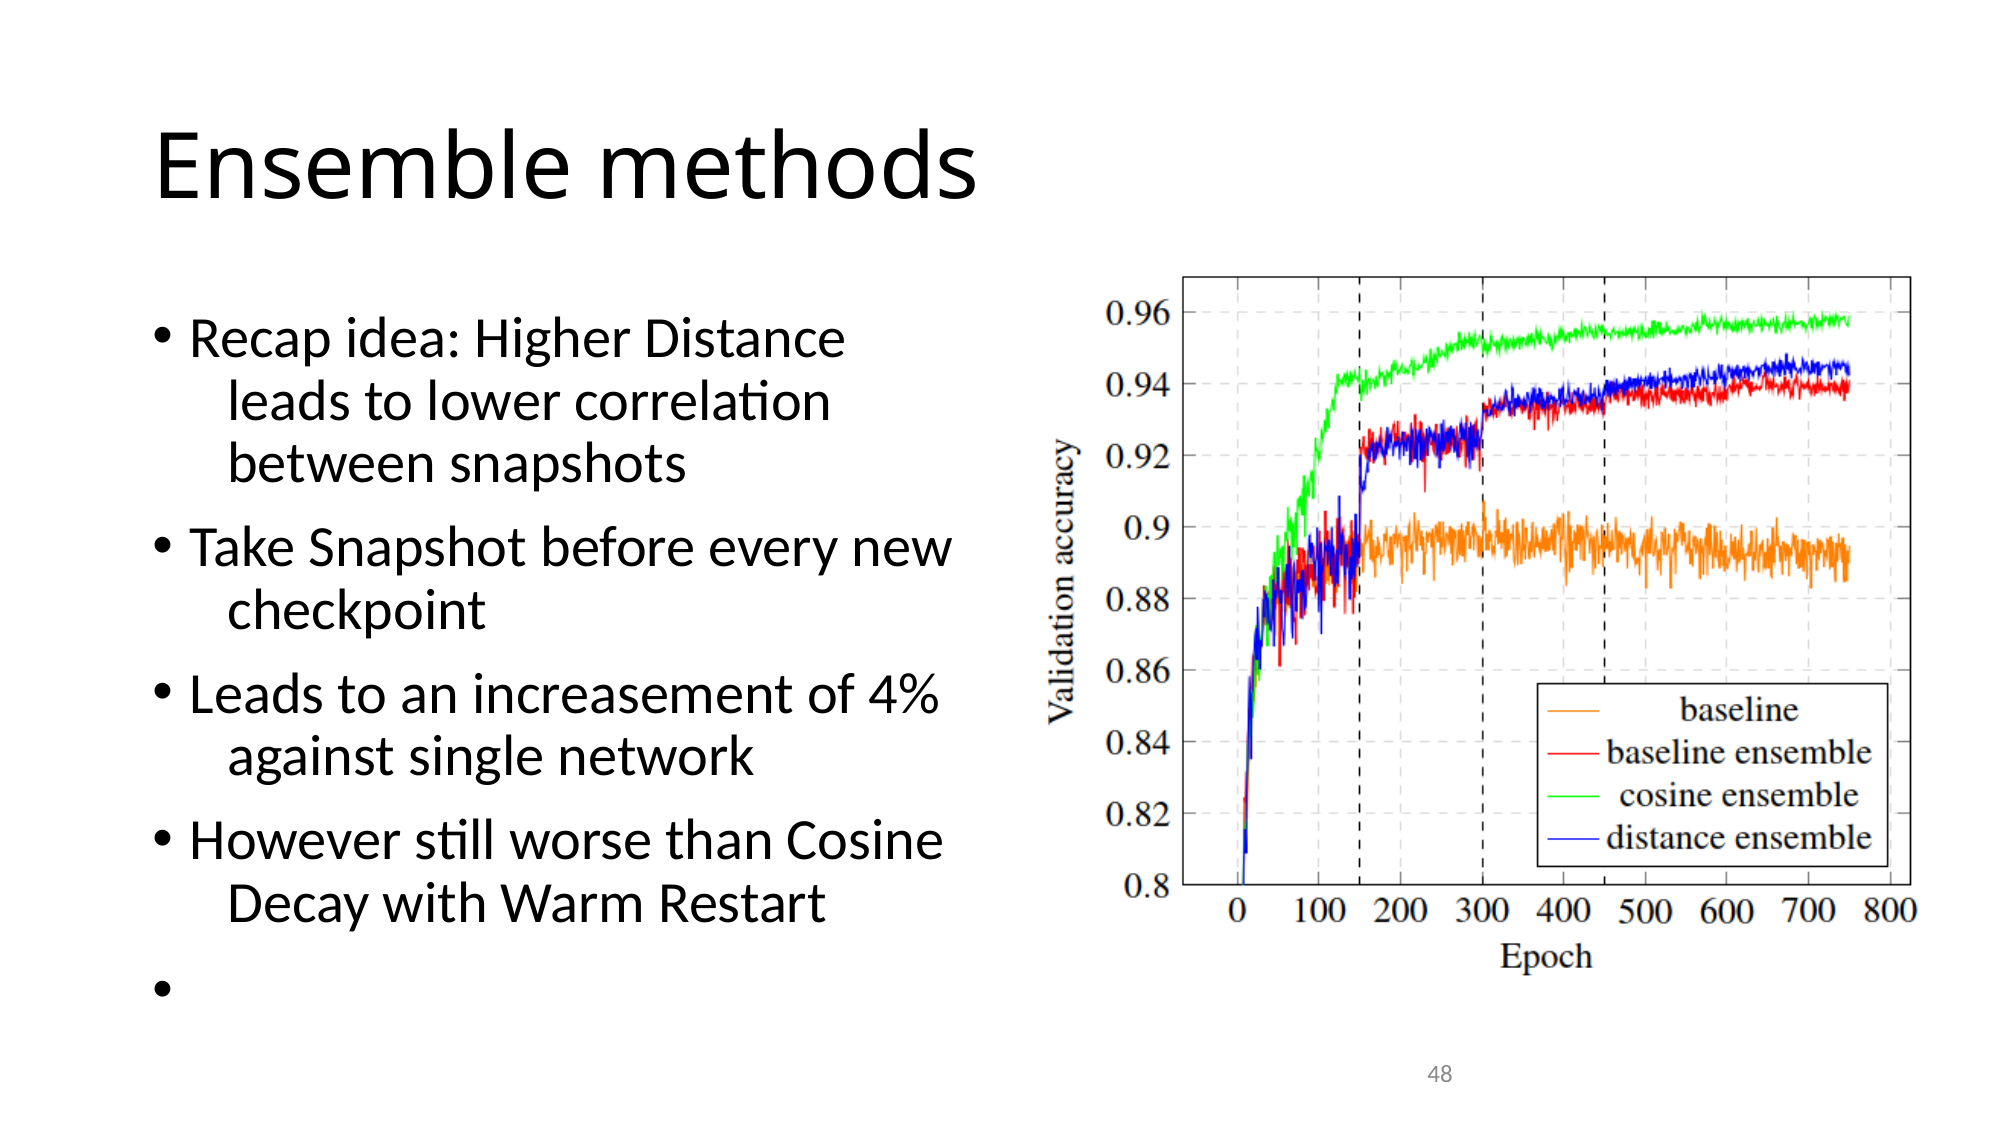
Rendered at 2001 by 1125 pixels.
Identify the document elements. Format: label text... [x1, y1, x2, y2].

picture [1012, 243, 1945, 1003]
list Recap idea: Higher Distance leads to lower correlation between snapshots Take Snapshot before every new checkpoint Leads to an increasement of 4% against single network However still worse than Cosine Decay with Warm Restart [137, 299, 988, 1014]
title Ensemble methods [137, 59, 1863, 278]
text_box [1412, 1042, 1863, 1103]
